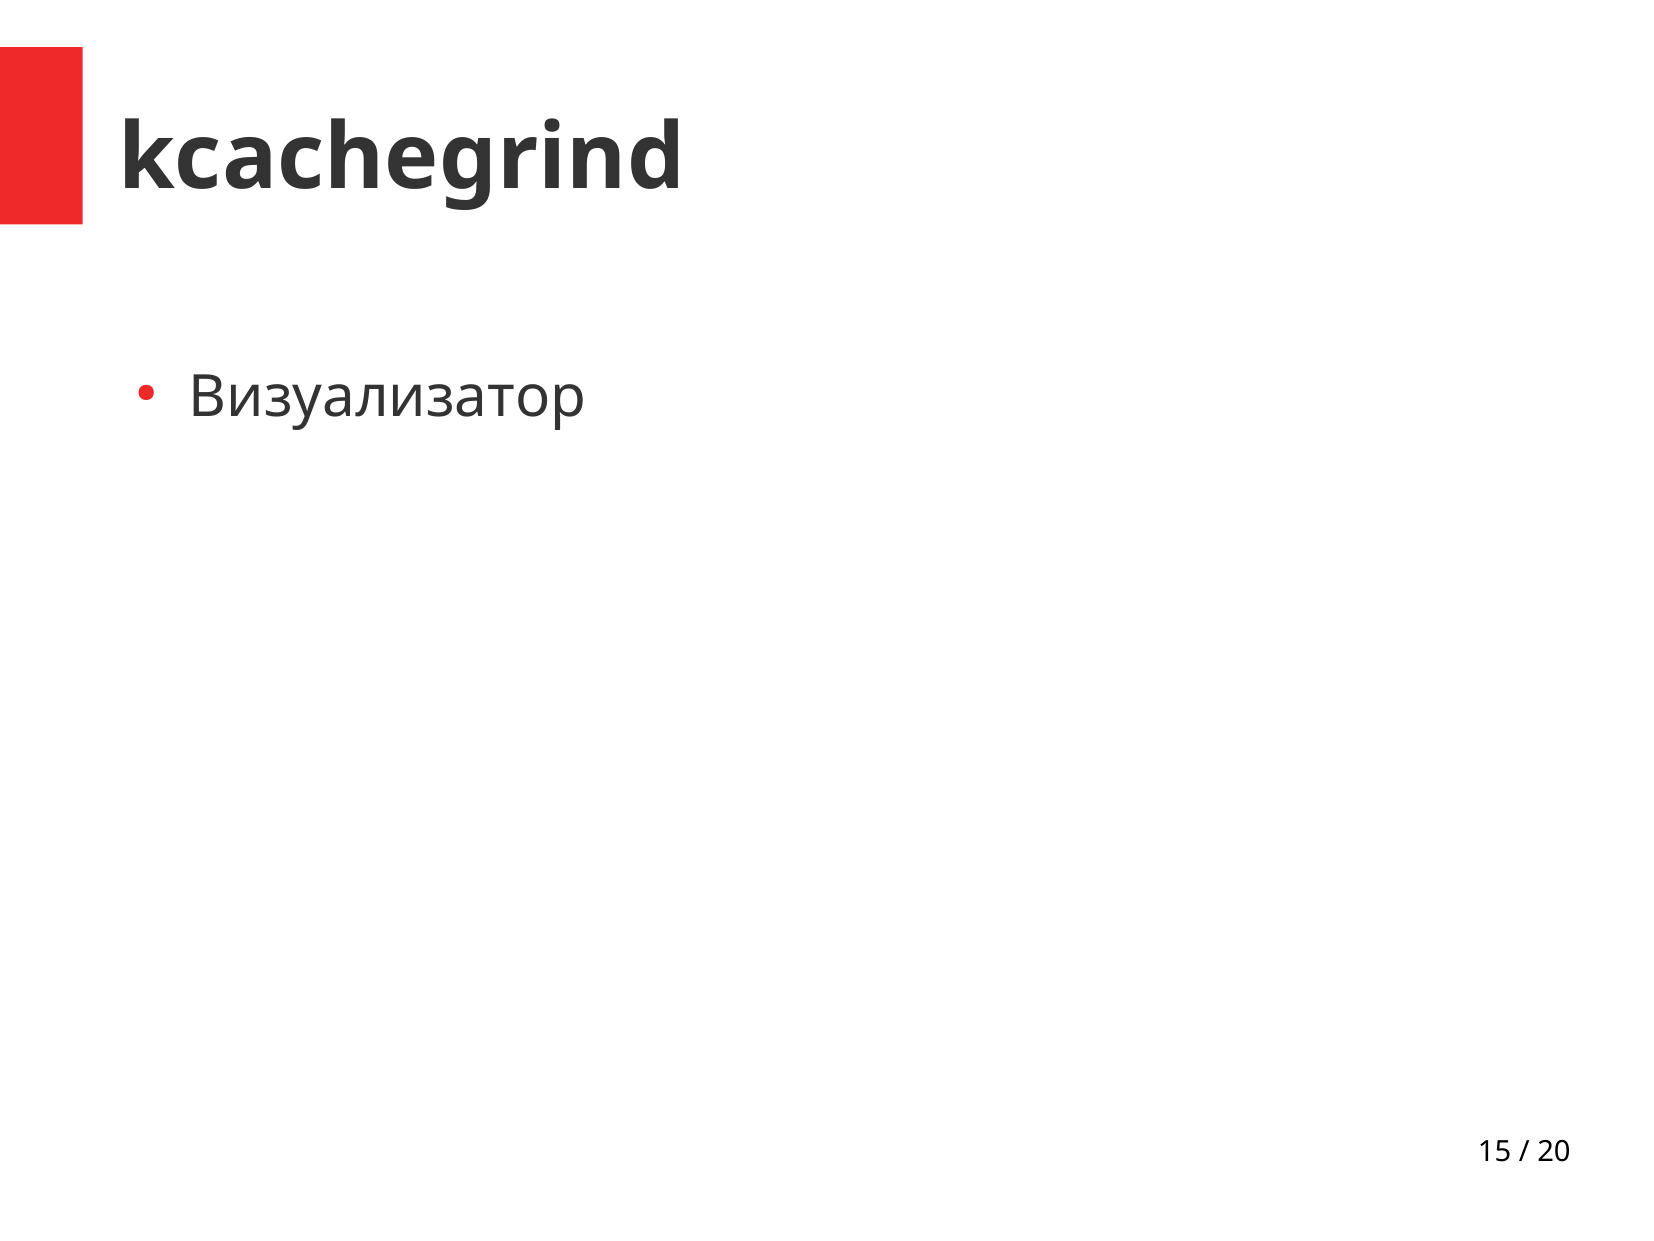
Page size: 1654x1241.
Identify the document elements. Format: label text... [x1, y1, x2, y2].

list Визуализатор [118, 354, 1536, 1074]
title kcachegrind [118, 49, 1571, 257]
